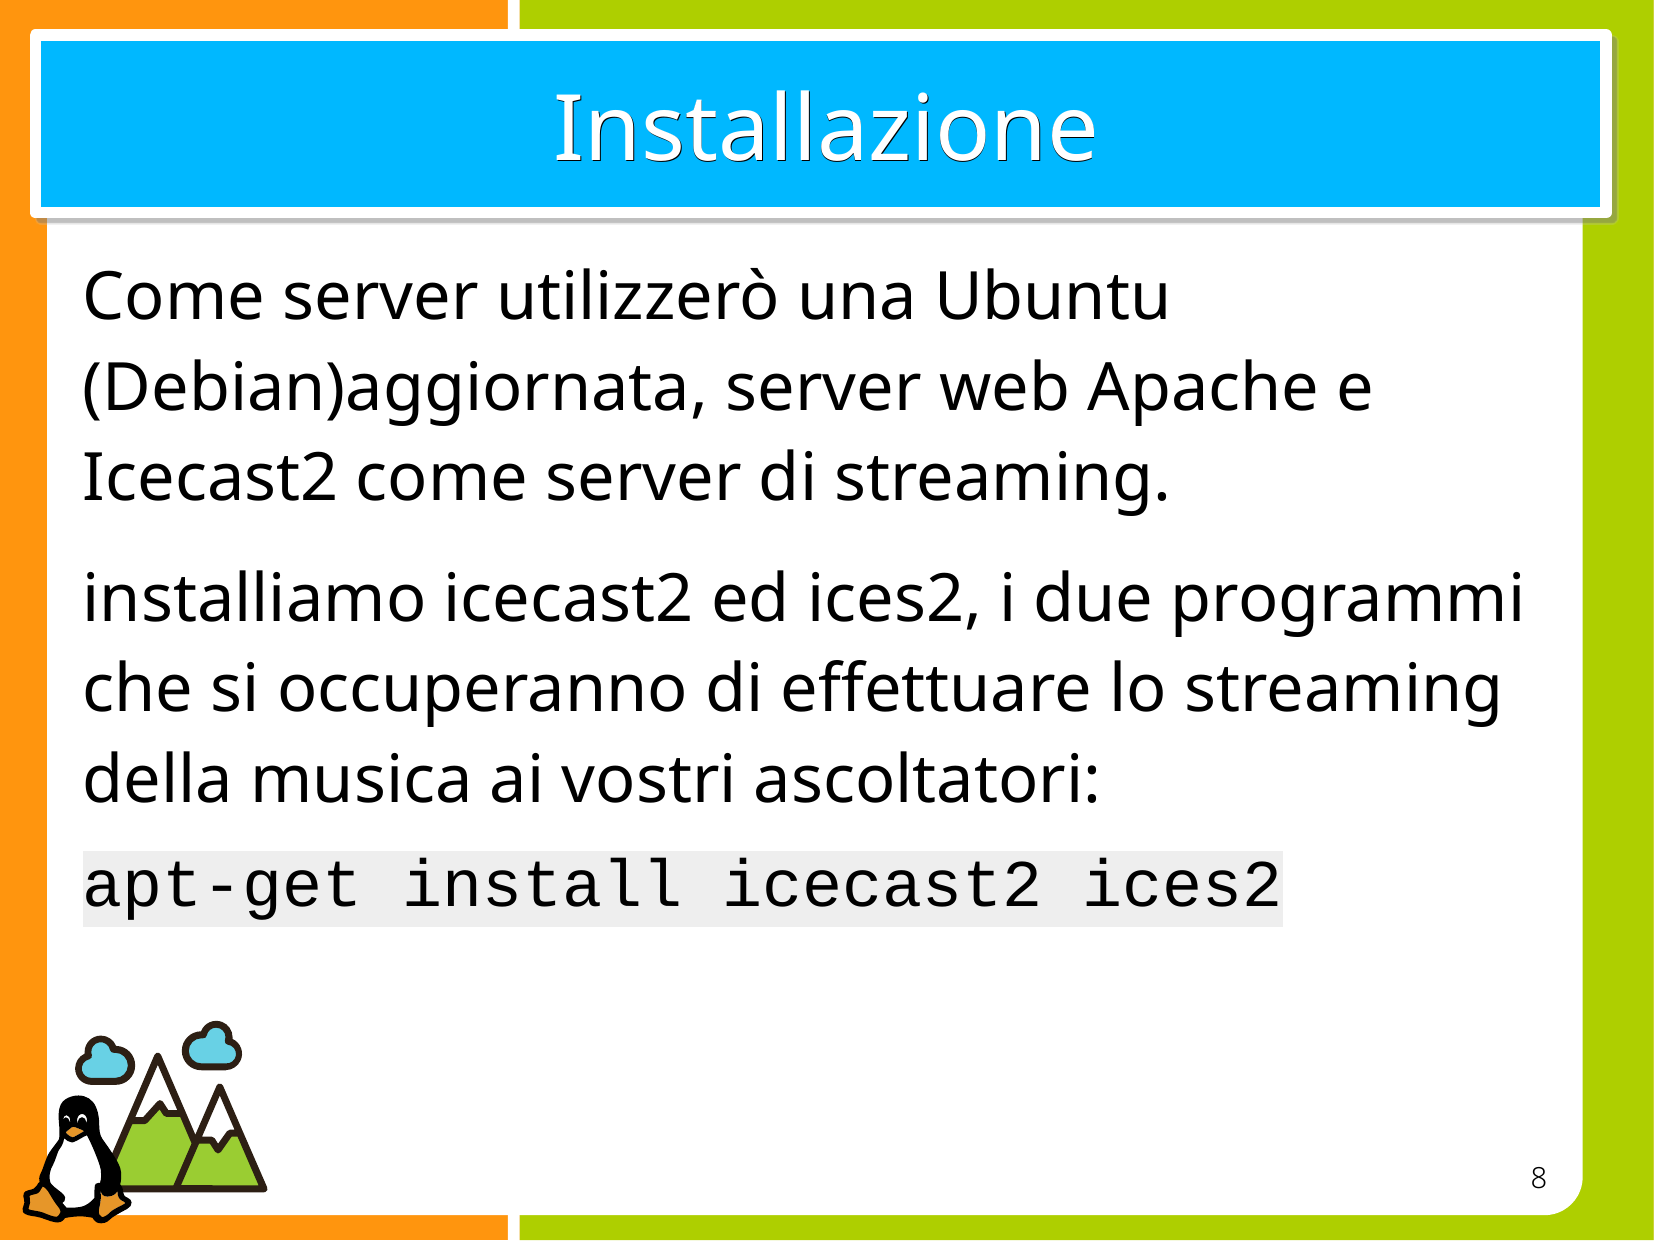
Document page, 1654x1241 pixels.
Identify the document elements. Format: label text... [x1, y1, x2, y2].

title Installazione [82, 49, 1571, 201]
list Come server utilizzerò una Ubuntu (Debian)aggiornata, server web Apache e Icecast2 come server di streaming. installiamo icecast2 ed ices2, i due programmi che si occuperanno di effettuare lo streaming della musica ai vostri ascoltatori: apt-get install icecast2 ices2 [82, 248, 1538, 968]
